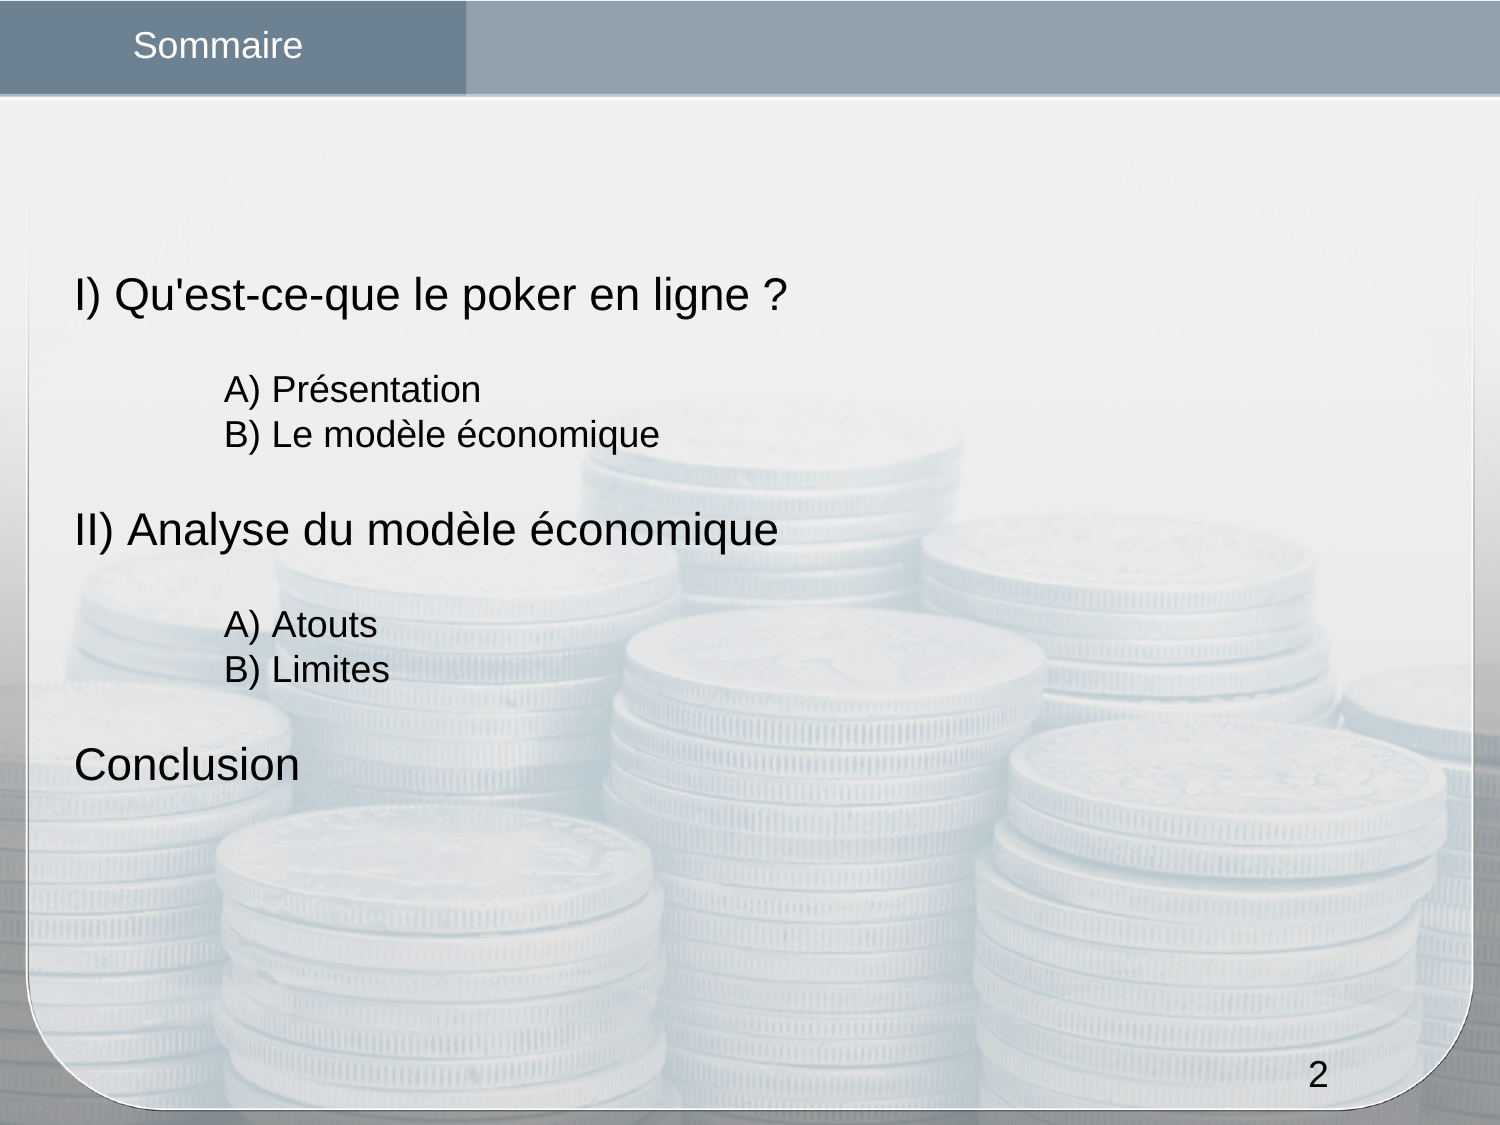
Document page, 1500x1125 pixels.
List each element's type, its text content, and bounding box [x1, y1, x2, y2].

text_box Sommaire [118, 13, 502, 119]
text_box I) Qu'est-ce-que le poker en ligne ? A) Présentation B) Le modèle économique II) Analyse du modèle économique A) Atouts B) Limites Conclusion [59, 257, 1447, 798]
picture [0, 0, 466, 93]
text_box [466, 0, 1500, 96]
picture [0, 97, 1500, 1125]
